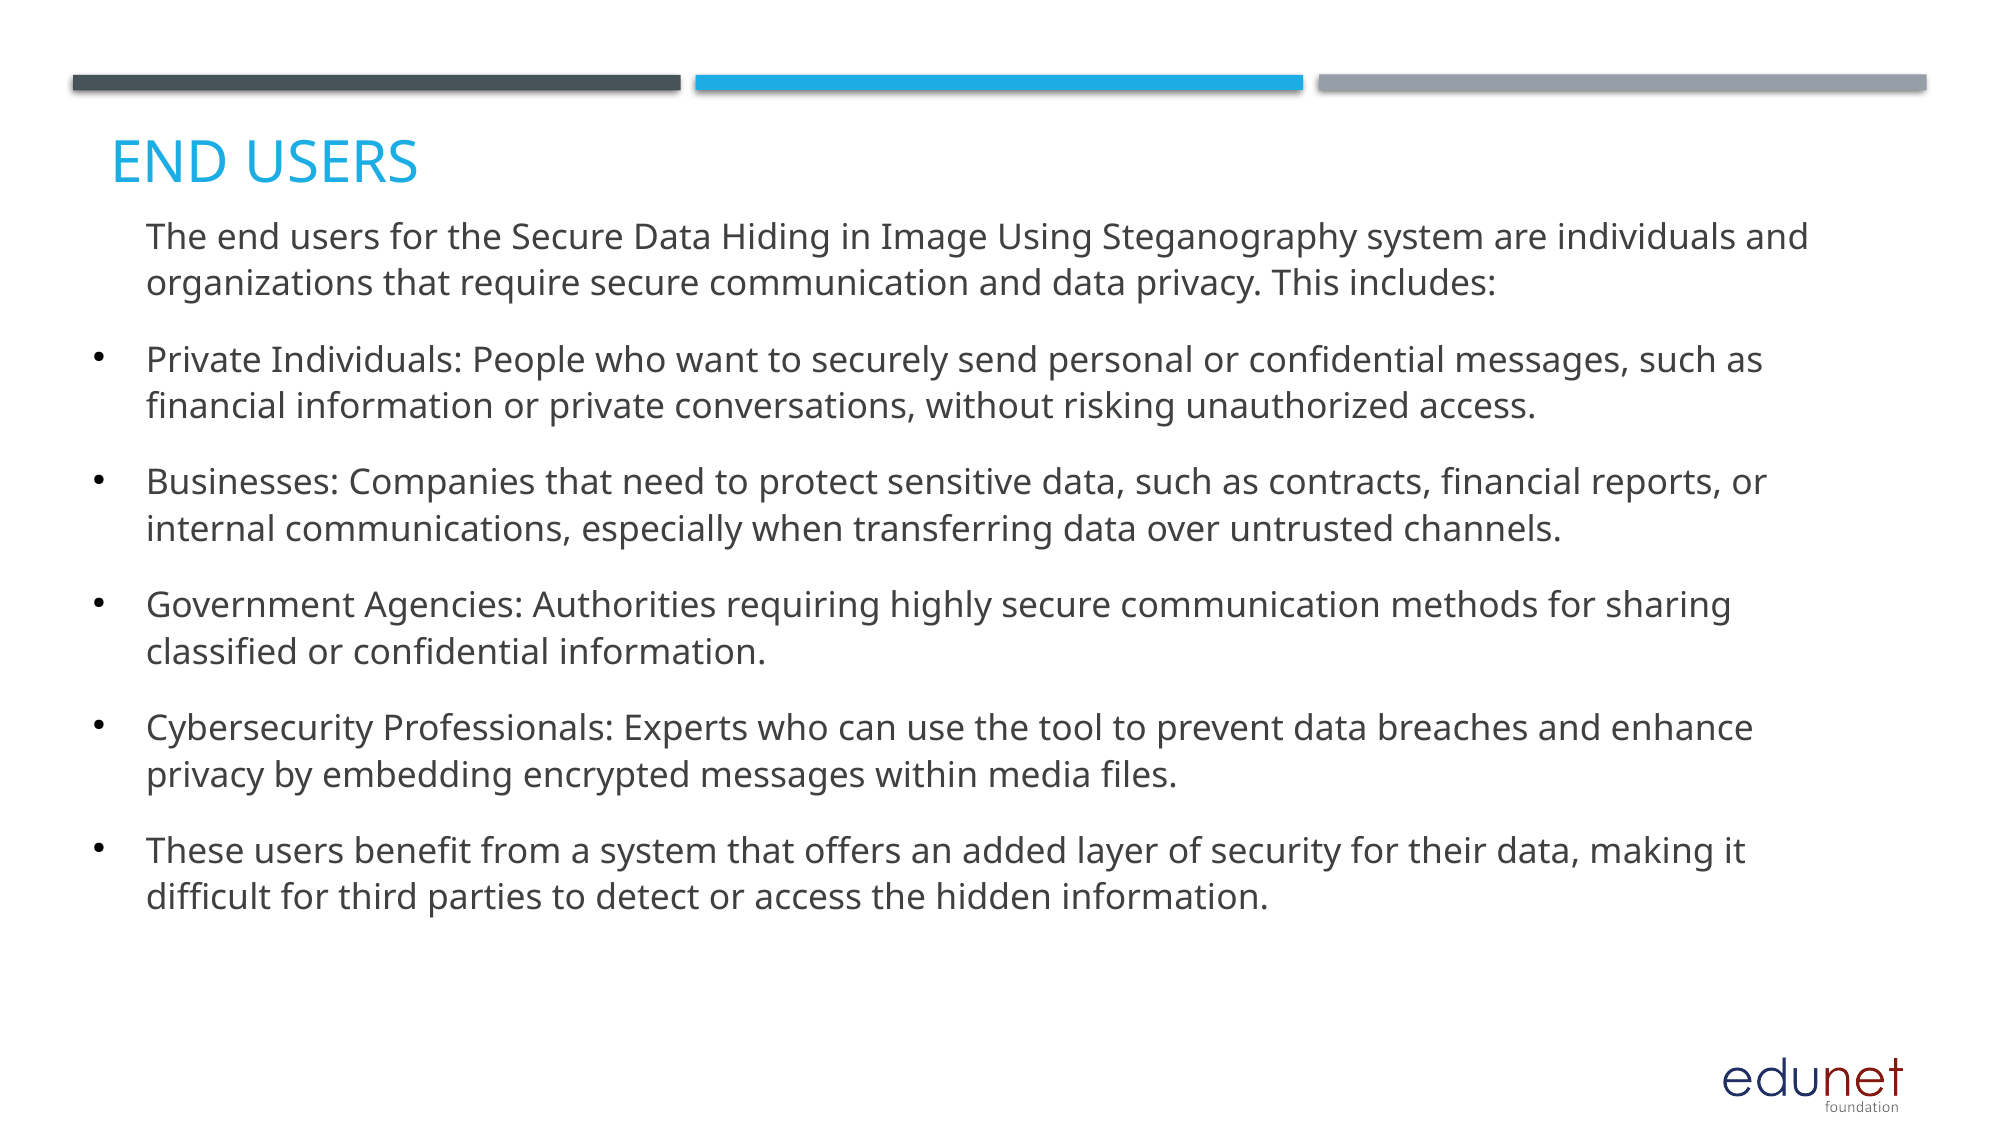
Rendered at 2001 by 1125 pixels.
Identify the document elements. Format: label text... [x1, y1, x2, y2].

list The end users for the Secure Data Hiding in Image Using Steganography system are individuals and organizations that require secure communication and data privacy. This includes: Private Individuals: People who want to securely send personal or confidential messages, such as financial information or private conversations, without risking unauthorized access. Businesses: Companies that need to protect sensitive data, such as contracts, financial reports, or internal communications, especially when transferring data over untrusted channels. Government Agencies: Authorities requiring highly secure communication methods for sharing classified or confidential information. Cybersecurity Professionals: Experts who can use the tool to prevent data breaches and enhance privacy by embedding encrypted messages within media files. These users benefit from a system that offers an added layer of security for their data, making it difficult for third parties to detect or access the hidden information. [60, 180, 1870, 947]
picture [1719, 1055, 1905, 1116]
title End users [95, 115, 1905, 202]
